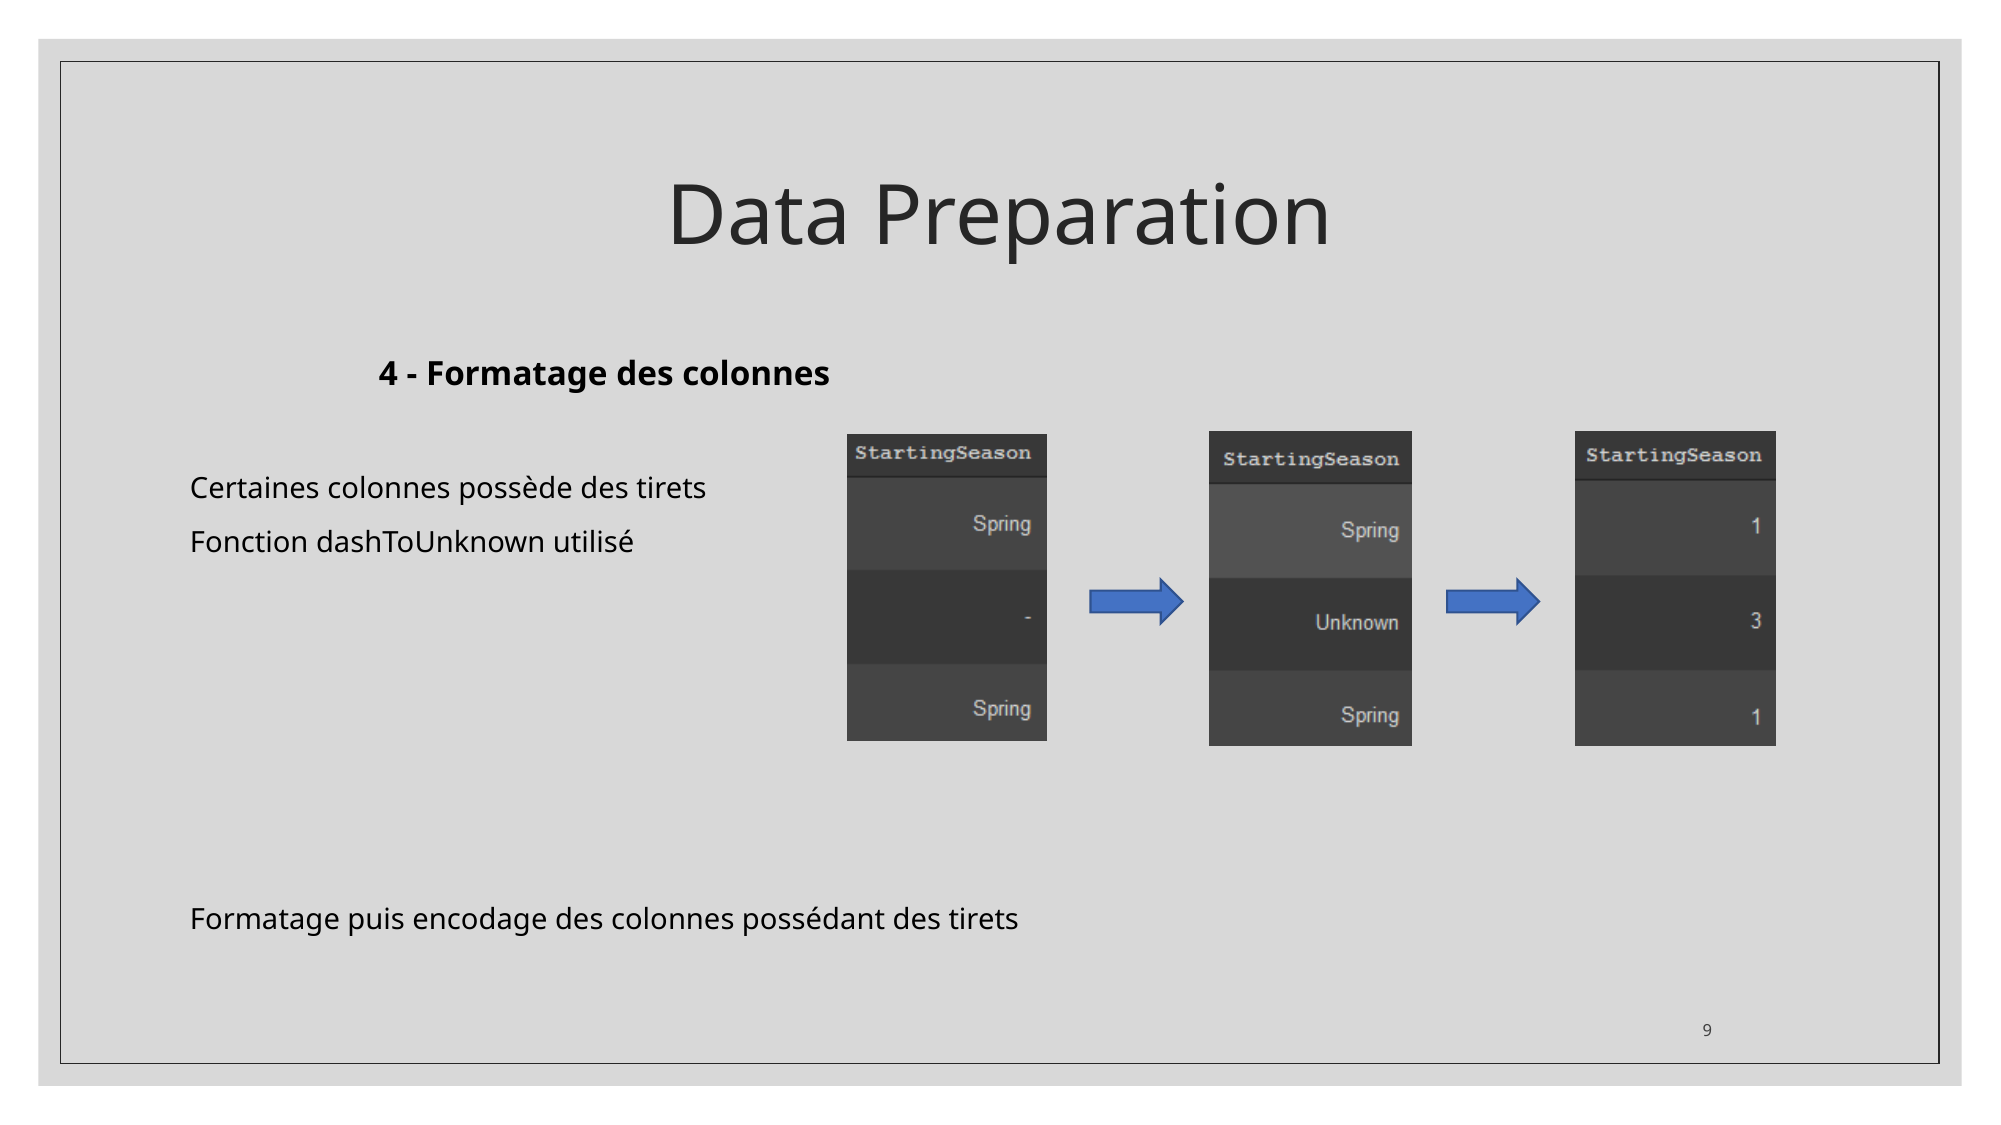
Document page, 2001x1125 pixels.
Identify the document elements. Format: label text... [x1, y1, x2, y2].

text_box [1090, 579, 1183, 624]
picture [1209, 431, 1412, 746]
list 4 - Formatage des colonnes Certaines colonnes possède des tirets Fonction dashToUnknown utilisé Formatage puis encodage des colonnes possédant des tirets [174, 345, 1825, 977]
text_box [1687, 990, 1825, 1051]
picture [847, 434, 1047, 741]
title Data Preparation [174, 105, 1825, 331]
picture [1575, 431, 1776, 746]
text_box [1447, 579, 1540, 624]
